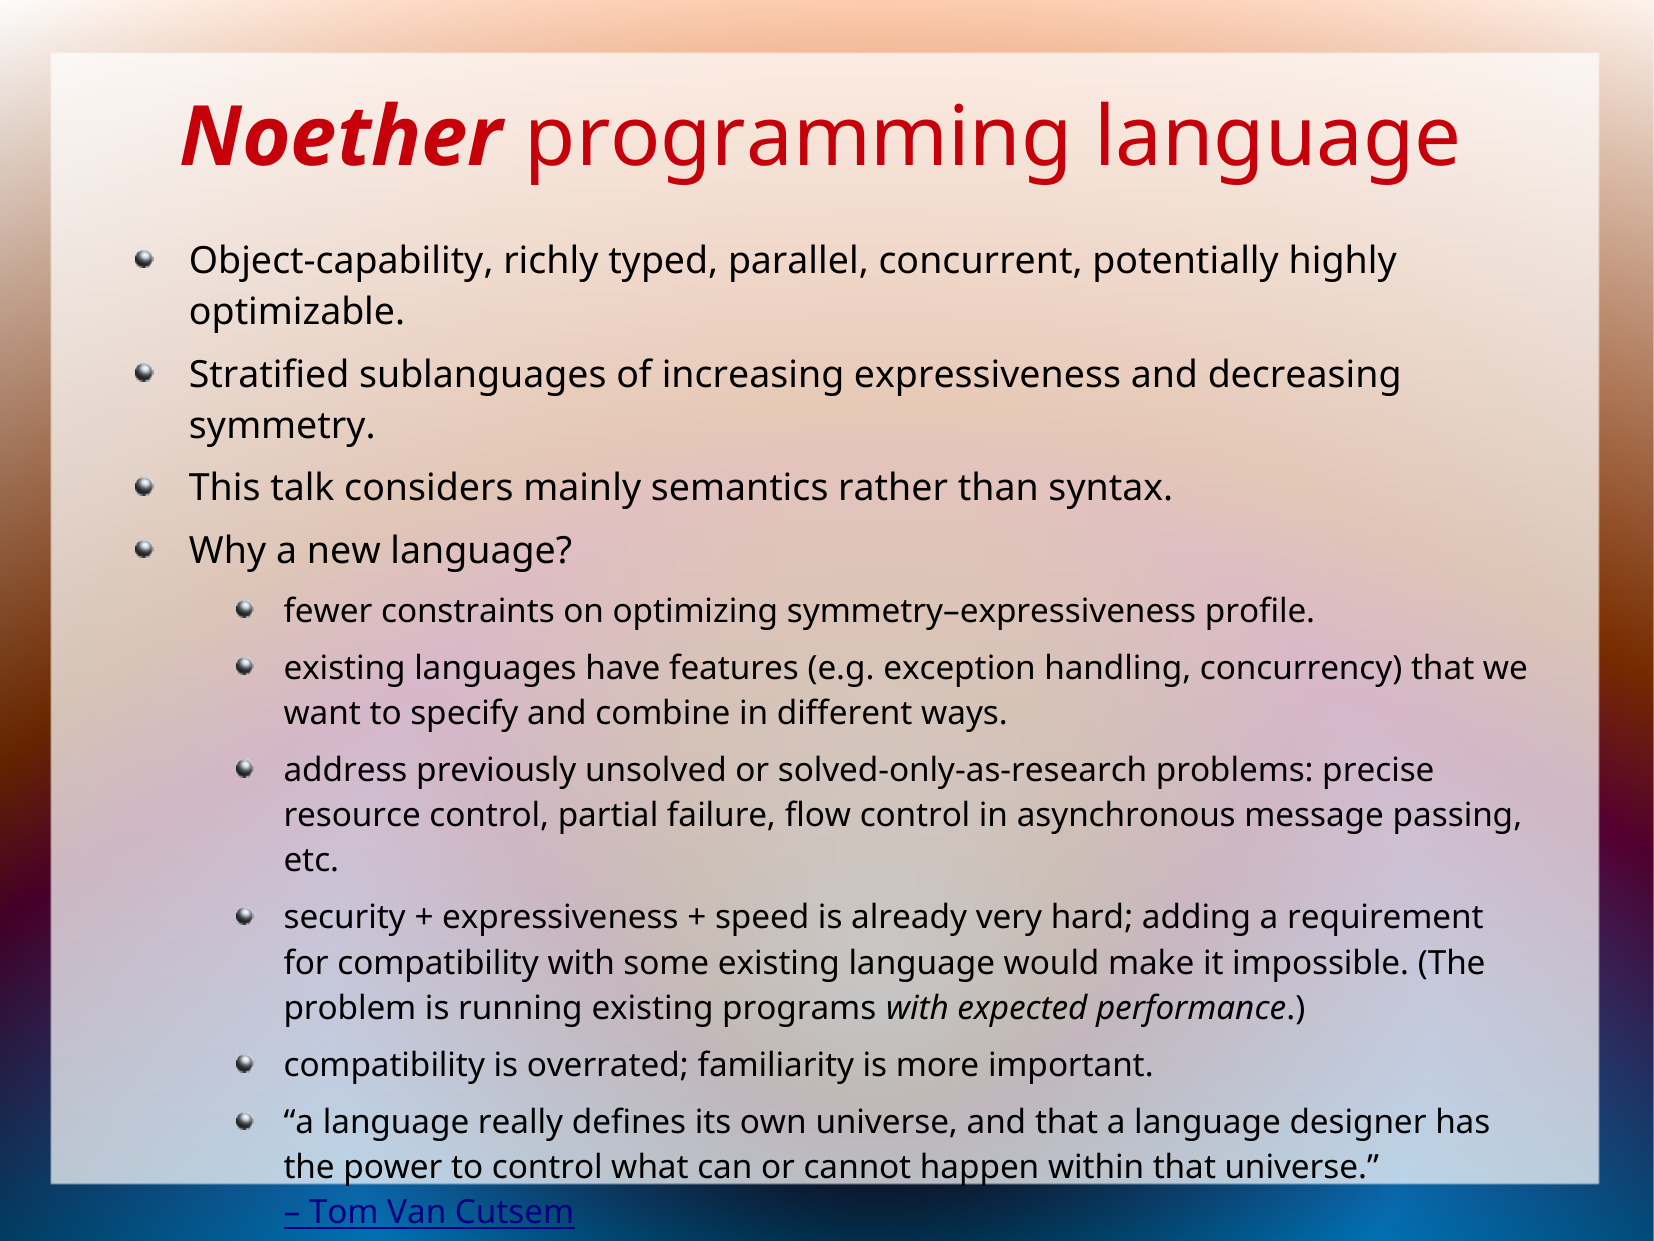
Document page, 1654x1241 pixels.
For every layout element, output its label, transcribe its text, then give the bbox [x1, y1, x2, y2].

title Noether programming language [76, 59, 1565, 207]
picture [0, 0, 1654, 1241]
list Object-capability, richly typed, parallel, concurrent, potentially highly optimizable. Stratified sublanguages of increasing expressiveness and decreasing symmetry. This talk considers mainly semantics rather than syntax. Why a new language? fewer constraints on optimizing symmetry–expressiveness profile. existing languages have features (e.g. exception handling, concurrency) that we want to specify and combine in different ways. address previously unsolved or solved-only-as-research problems: precise resource control, partial failure, flow control in asynchronous message passing, etc. security + expressiveness + speed is already very hard; adding a requirement for compatibility with some existing language would make it impossible. (The problem is running existing programs with expected performance.) compatibility is overrated; familiarity is more important. “a language really defines its own universe, and that a language designer has the power to control what can or cannot happen within that universe.” – Tom Van Cutsem Programming language design is fun! [118, 233, 1536, 1052]
